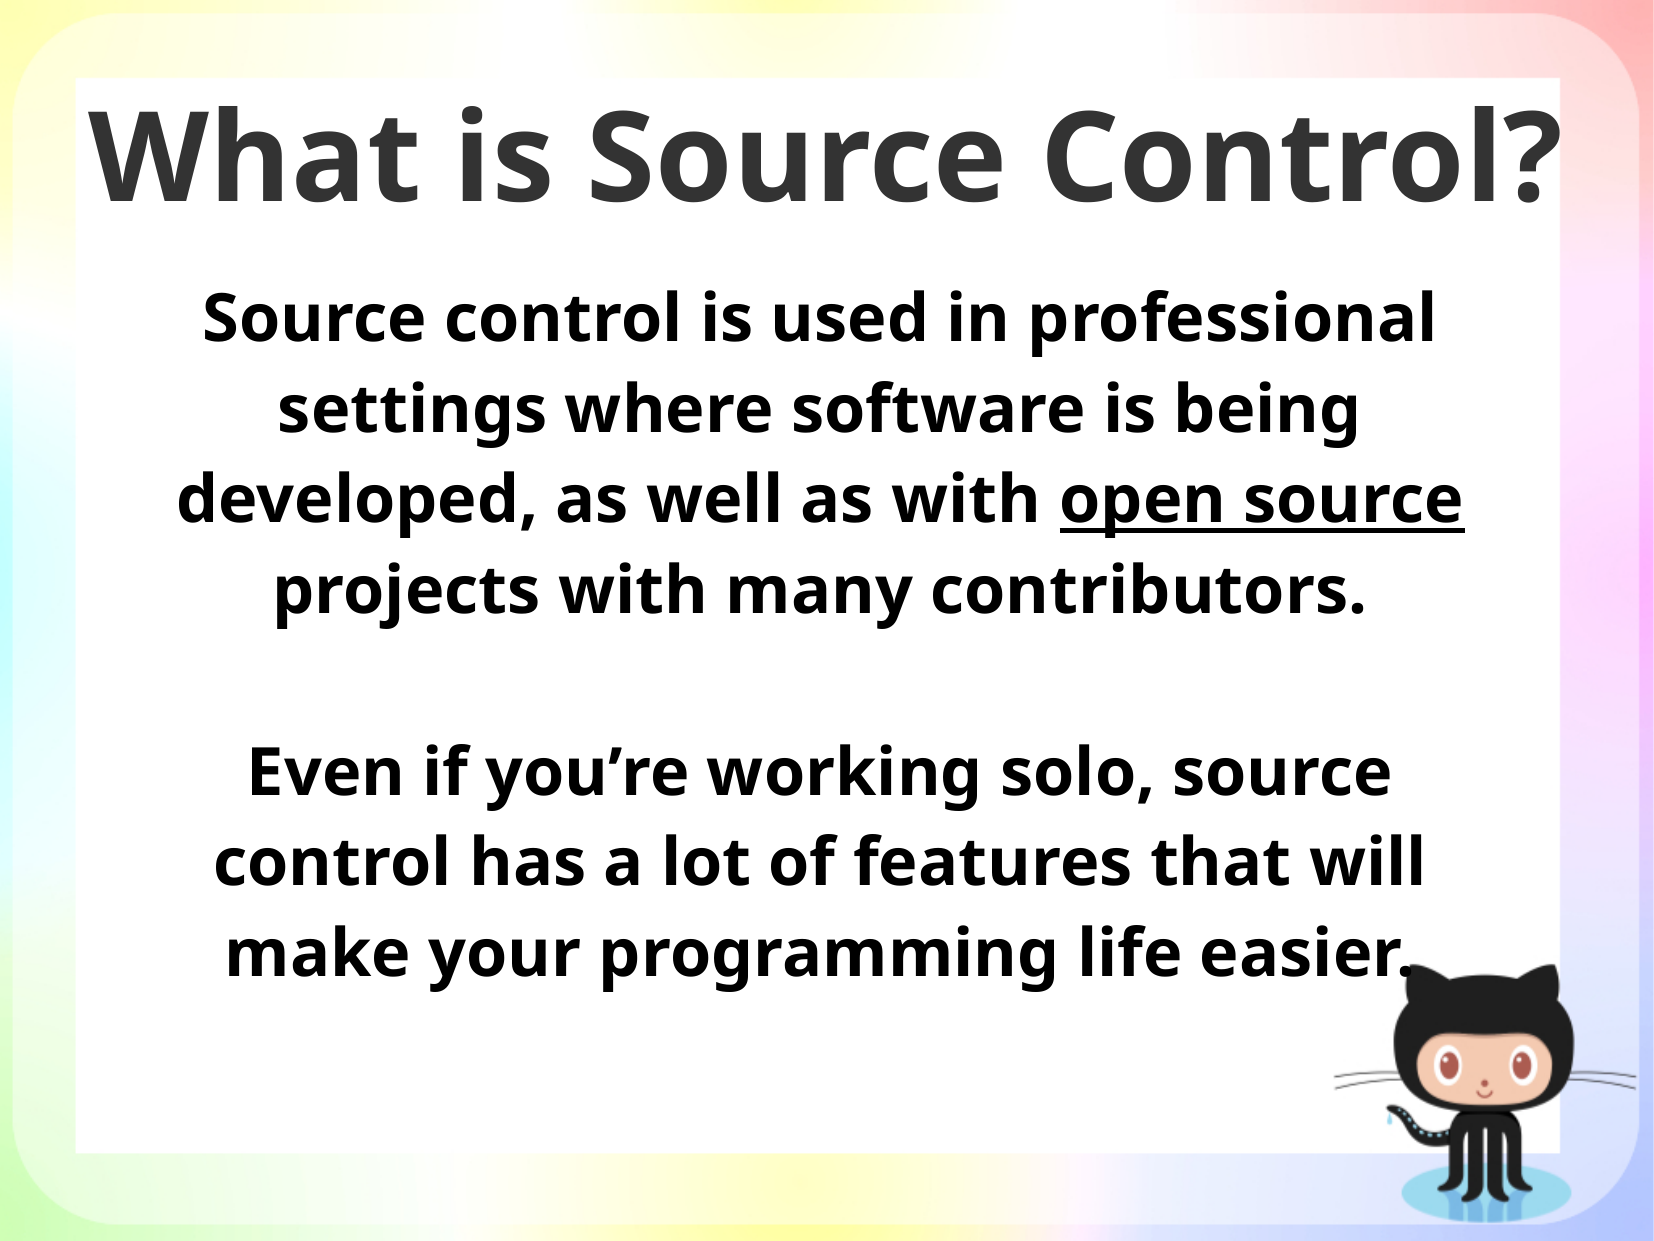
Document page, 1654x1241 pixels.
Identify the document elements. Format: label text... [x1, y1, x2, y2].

text_box Source control is used in professional settings where software is being developed, as well as with open source projects with many contributors. Even if you’re working solo, source control has a lot of features that will make your programming life easier. [135, 270, 1506, 1049]
title What is Source Control? [82, 49, 1571, 257]
picture [0, 0, 1654, 1241]
